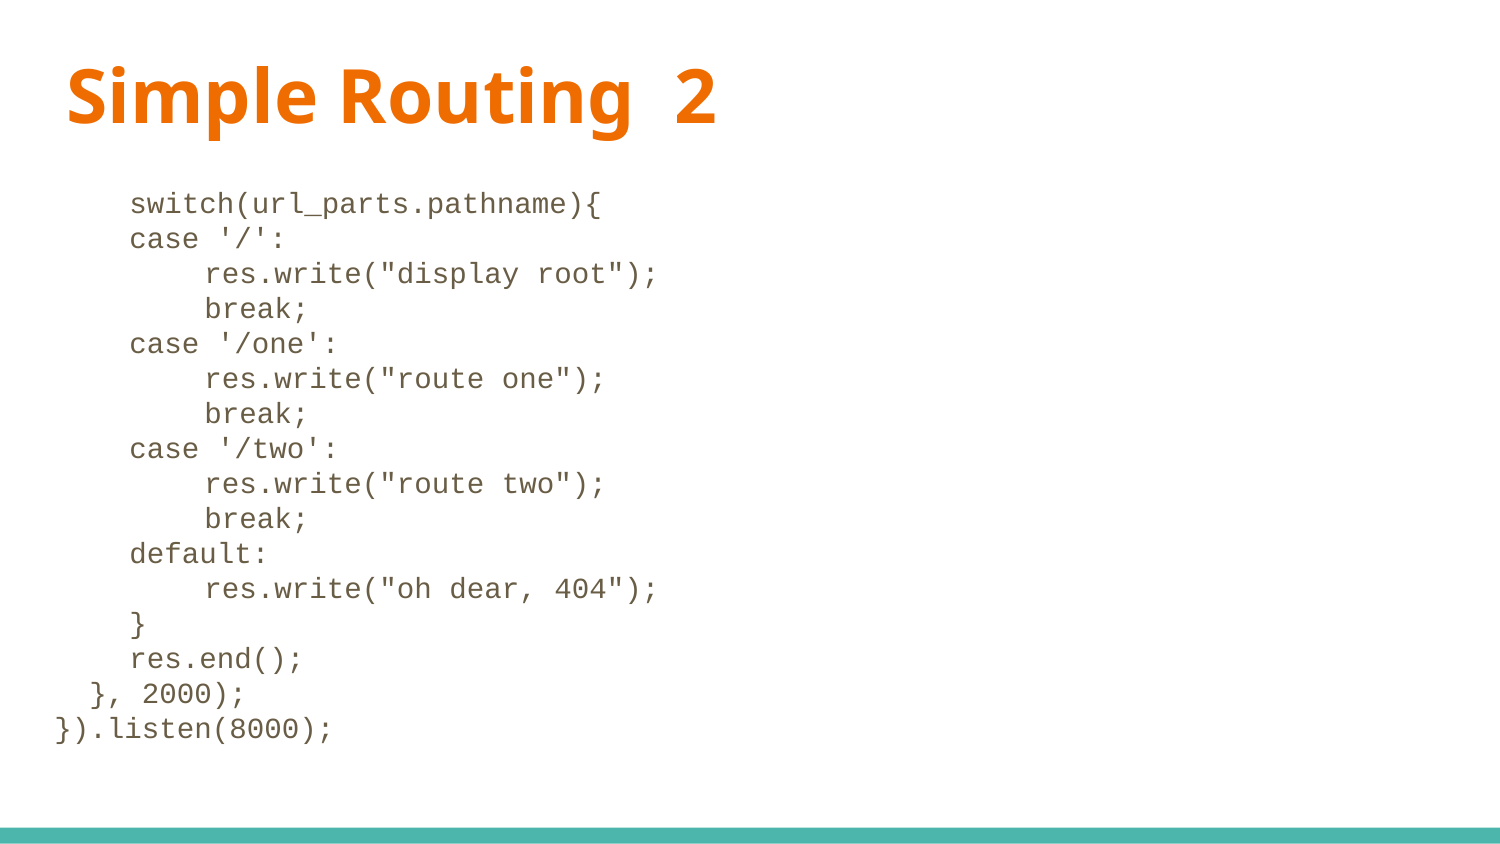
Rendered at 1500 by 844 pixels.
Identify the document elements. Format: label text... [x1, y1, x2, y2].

title Simple Routing 2 [51, 33, 1449, 150]
list switch(url_parts.pathname){ case '/': res.write("display root"); break; case '/one': res.write("route one"); break; case '/two': res.write("route two"); break; default: res.write("oh dear, 404"); } res.end(); }, 2000); }).listen(8000); [39, 134, 1437, 821]
